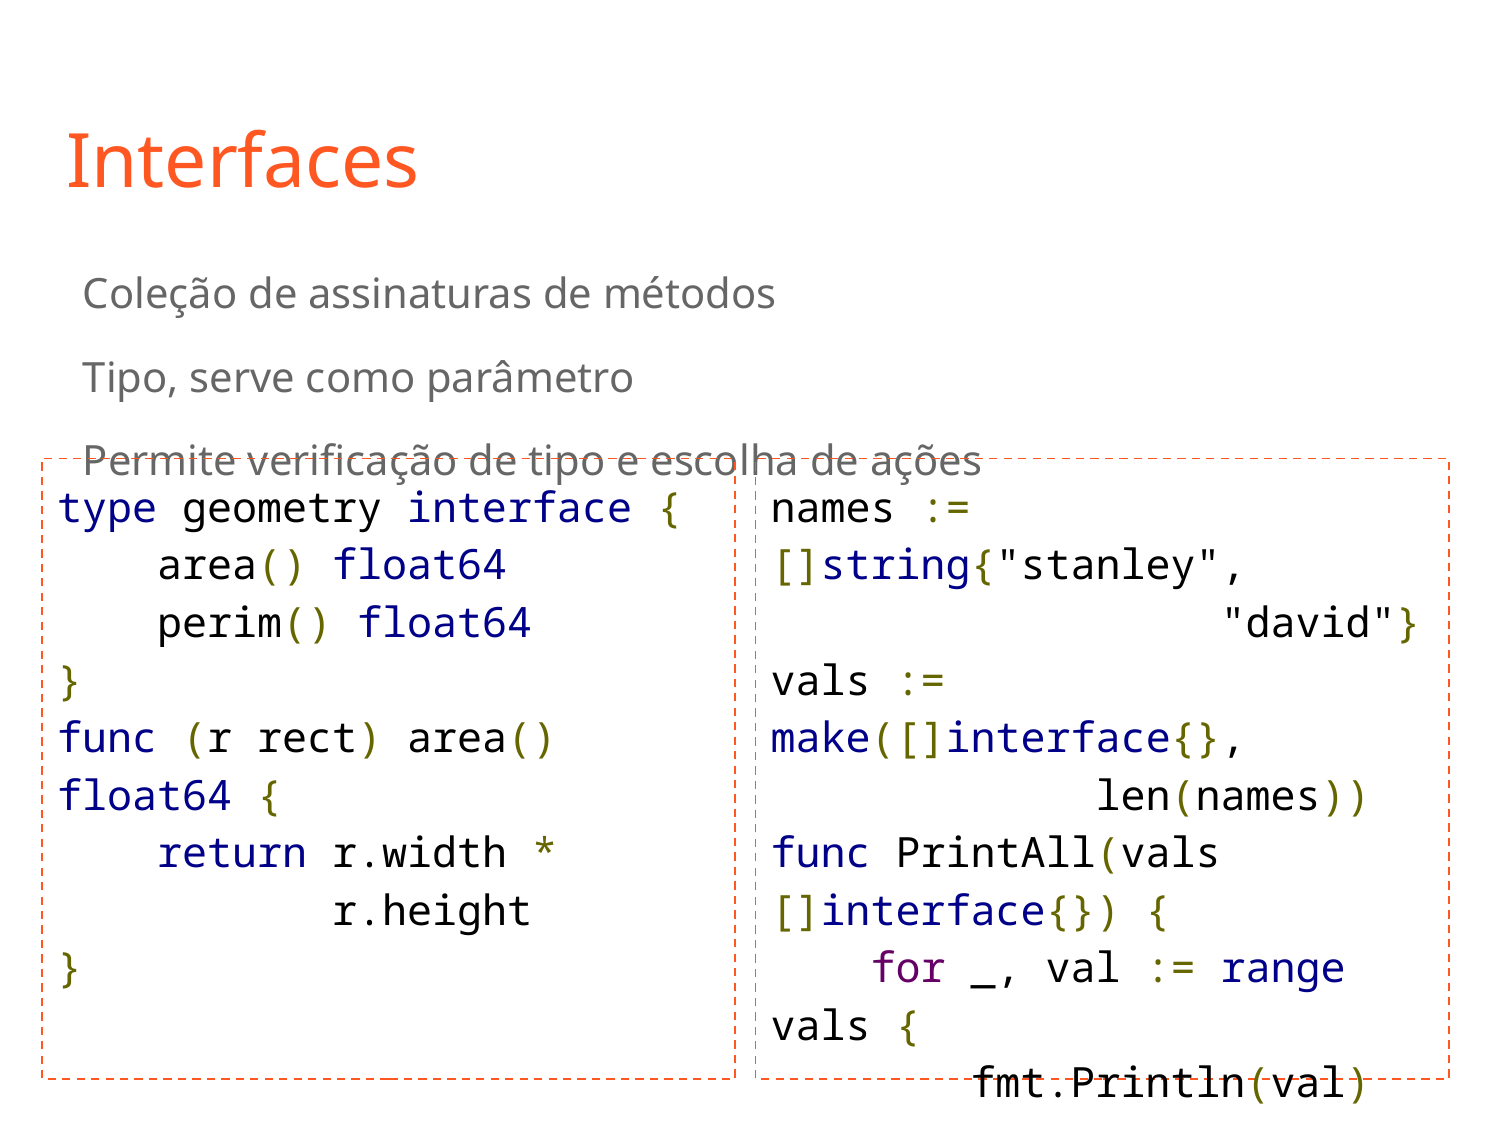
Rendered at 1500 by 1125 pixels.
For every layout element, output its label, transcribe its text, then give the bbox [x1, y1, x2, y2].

text_box names := []string{"stanley", "david"} vals := make([]interface{}, len(names)) func PrintAll(vals []interface{}) { for _, val := range vals { fmt.Println(val) }} [755, 458, 1449, 1080]
title Interfaces [51, 97, 1449, 223]
list Coleção de assinaturas de métodos Tipo, serve como parâmetro Permite verificação de tipo e escolha de ações [51, 252, 1449, 1000]
text_box type geometry interface { area() float64 perim() float64 } func (r rect) area() float64 { return r.width * r.height } [42, 458, 736, 1080]
